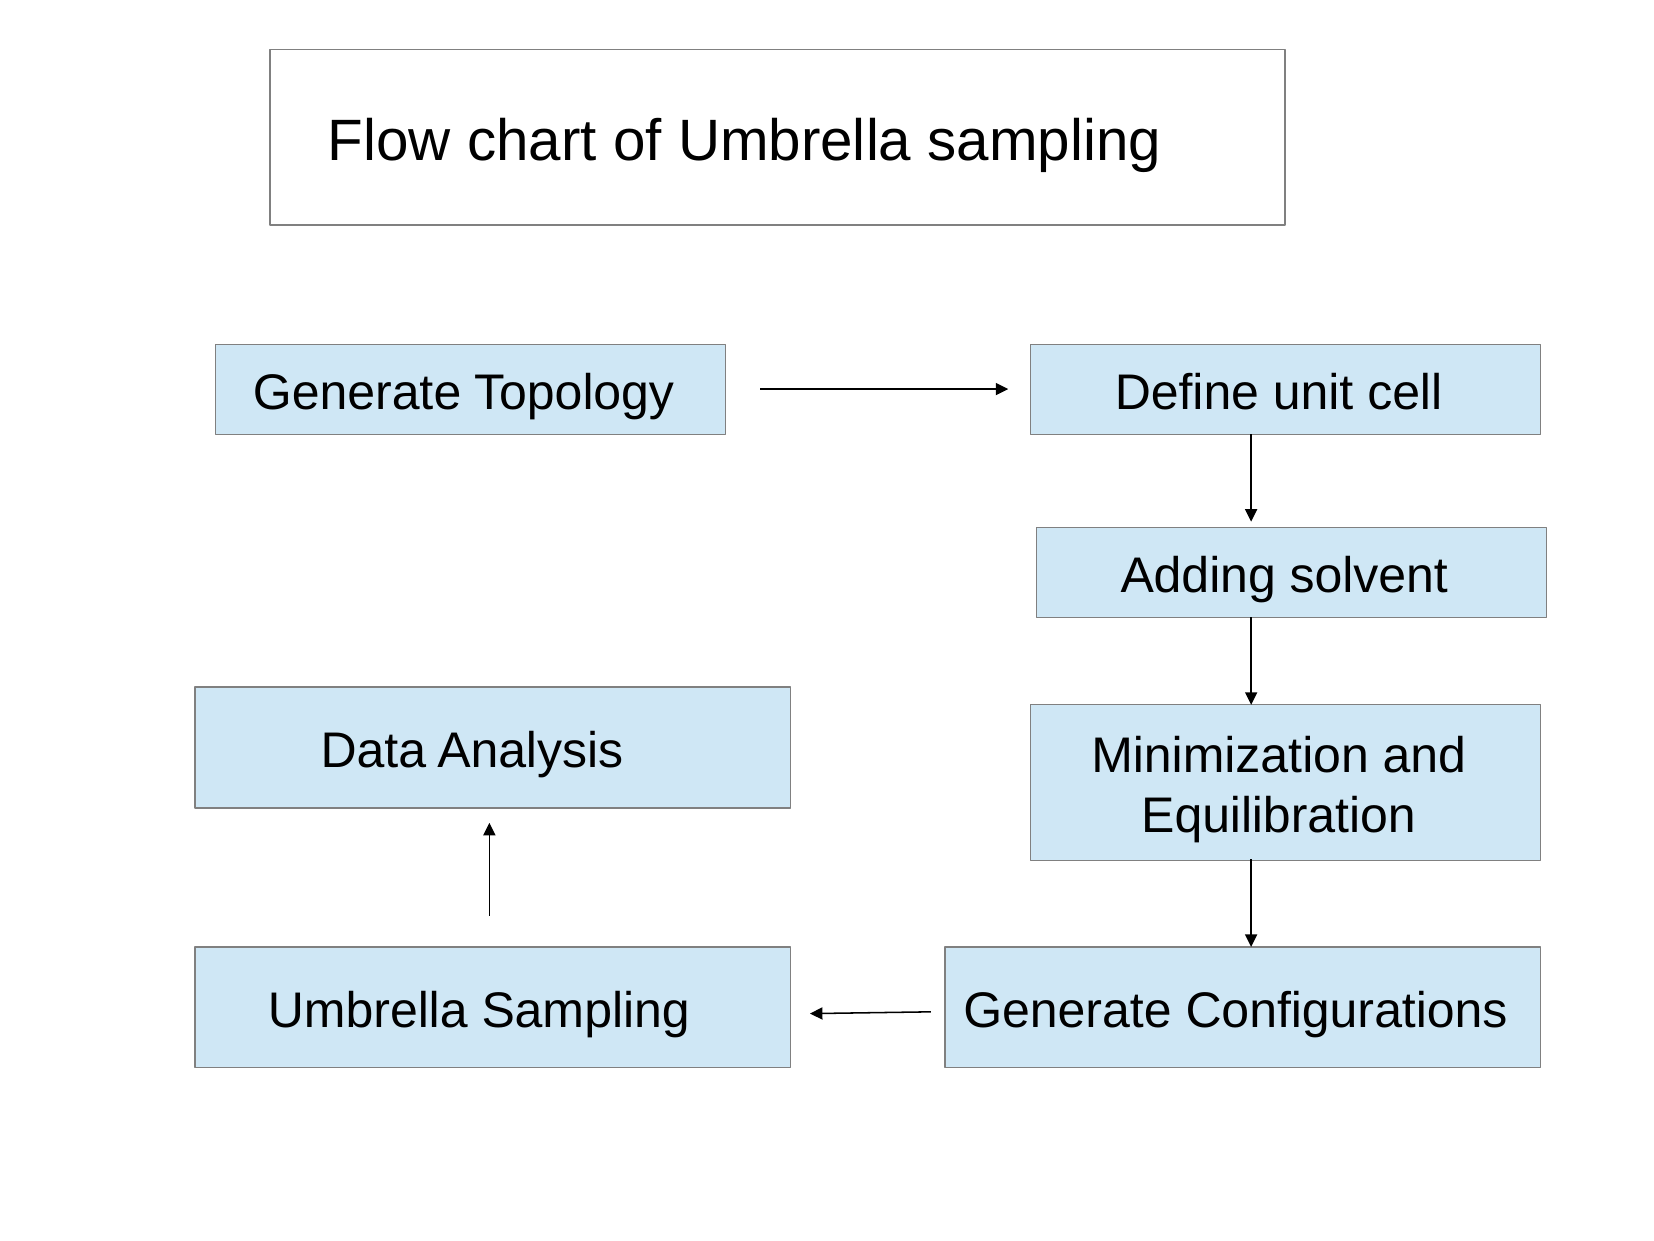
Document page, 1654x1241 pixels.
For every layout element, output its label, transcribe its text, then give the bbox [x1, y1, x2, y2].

text_box Flow chart of Umbrella sampling [270, 49, 1285, 226]
subtitle [82, 165, 1571, 1010]
text_box Data Analysis [195, 687, 791, 808]
text_box Adding solvent [1036, 527, 1547, 618]
text_box Minimization and Equilibration [1030, 704, 1541, 861]
text_box Generate Configurations [944, 946, 1541, 1068]
text_box Generate Topology [215, 344, 726, 435]
text_box Define unit cell [1030, 344, 1541, 435]
text_box Umbrella Sampling [195, 946, 791, 1068]
